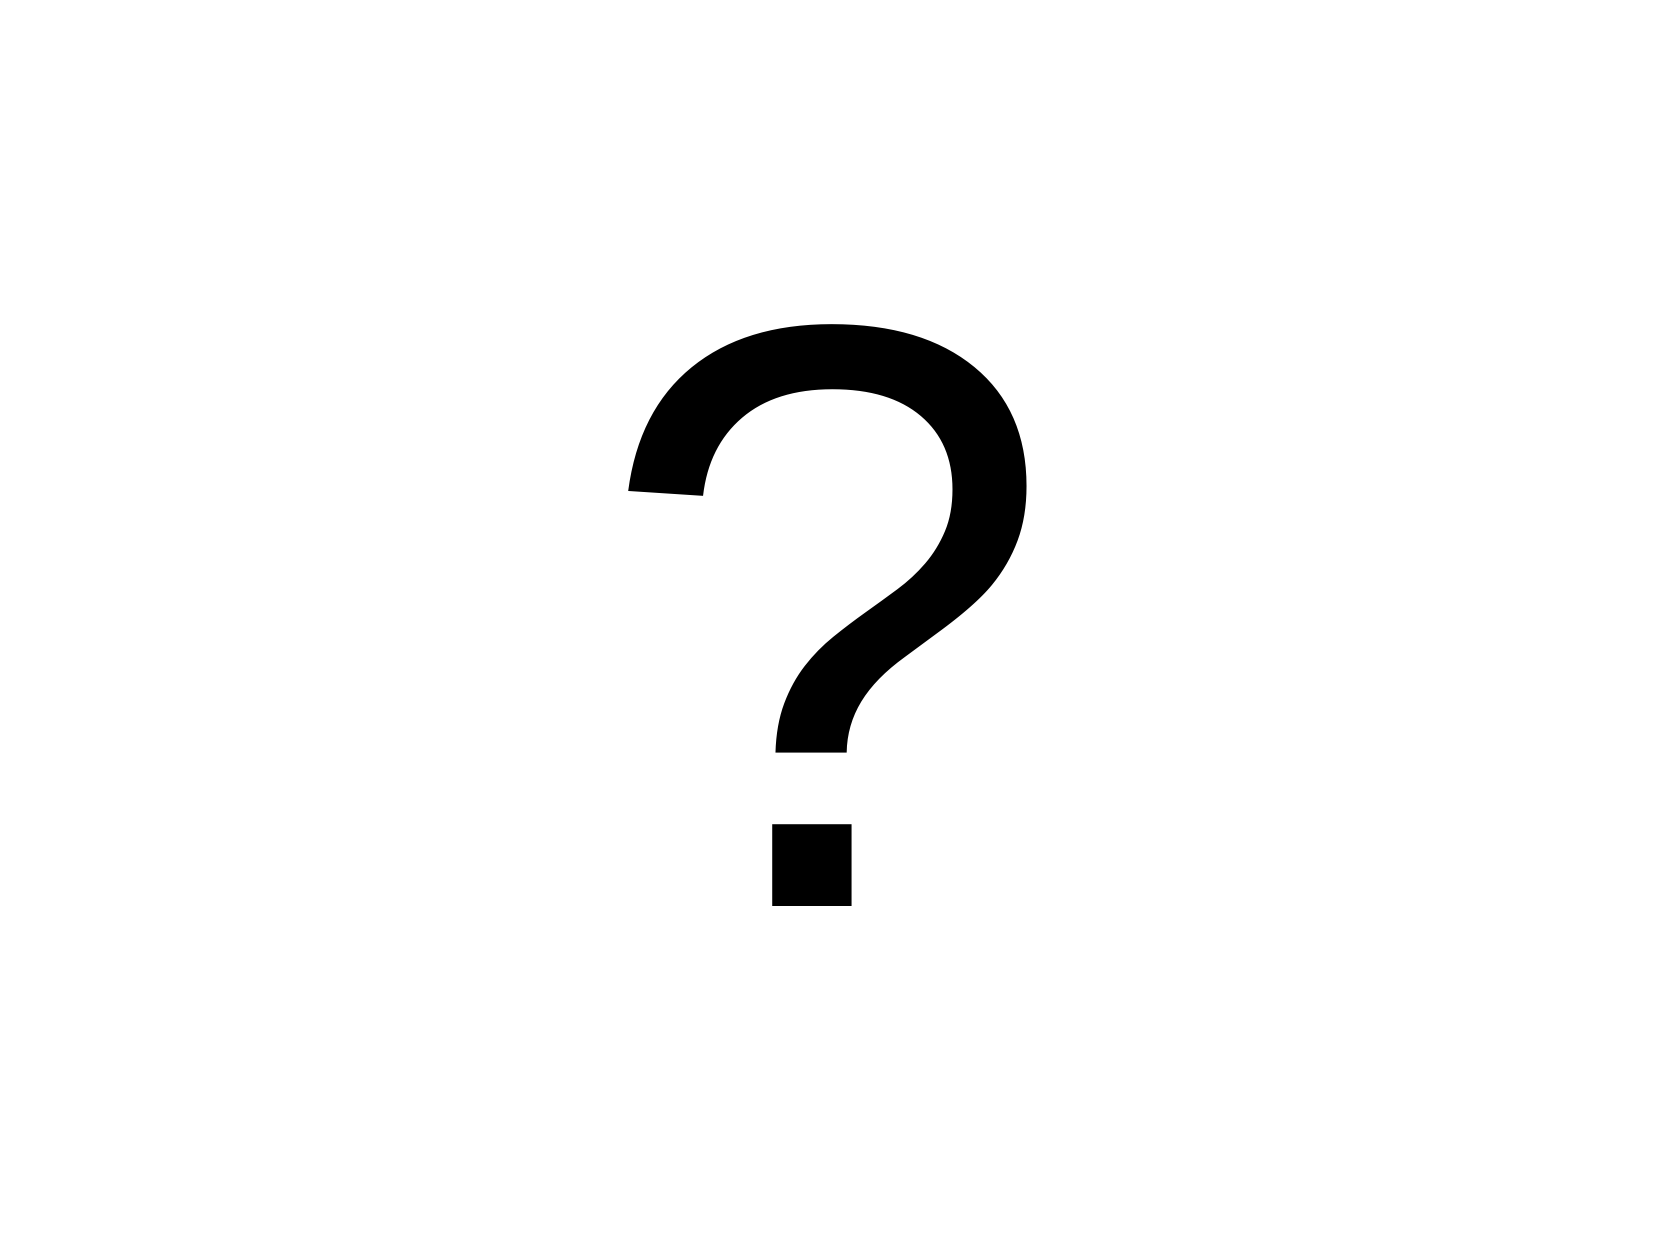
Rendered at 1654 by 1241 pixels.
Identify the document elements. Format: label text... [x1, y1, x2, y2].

subtitle ? [82, 49, 1571, 1186]
